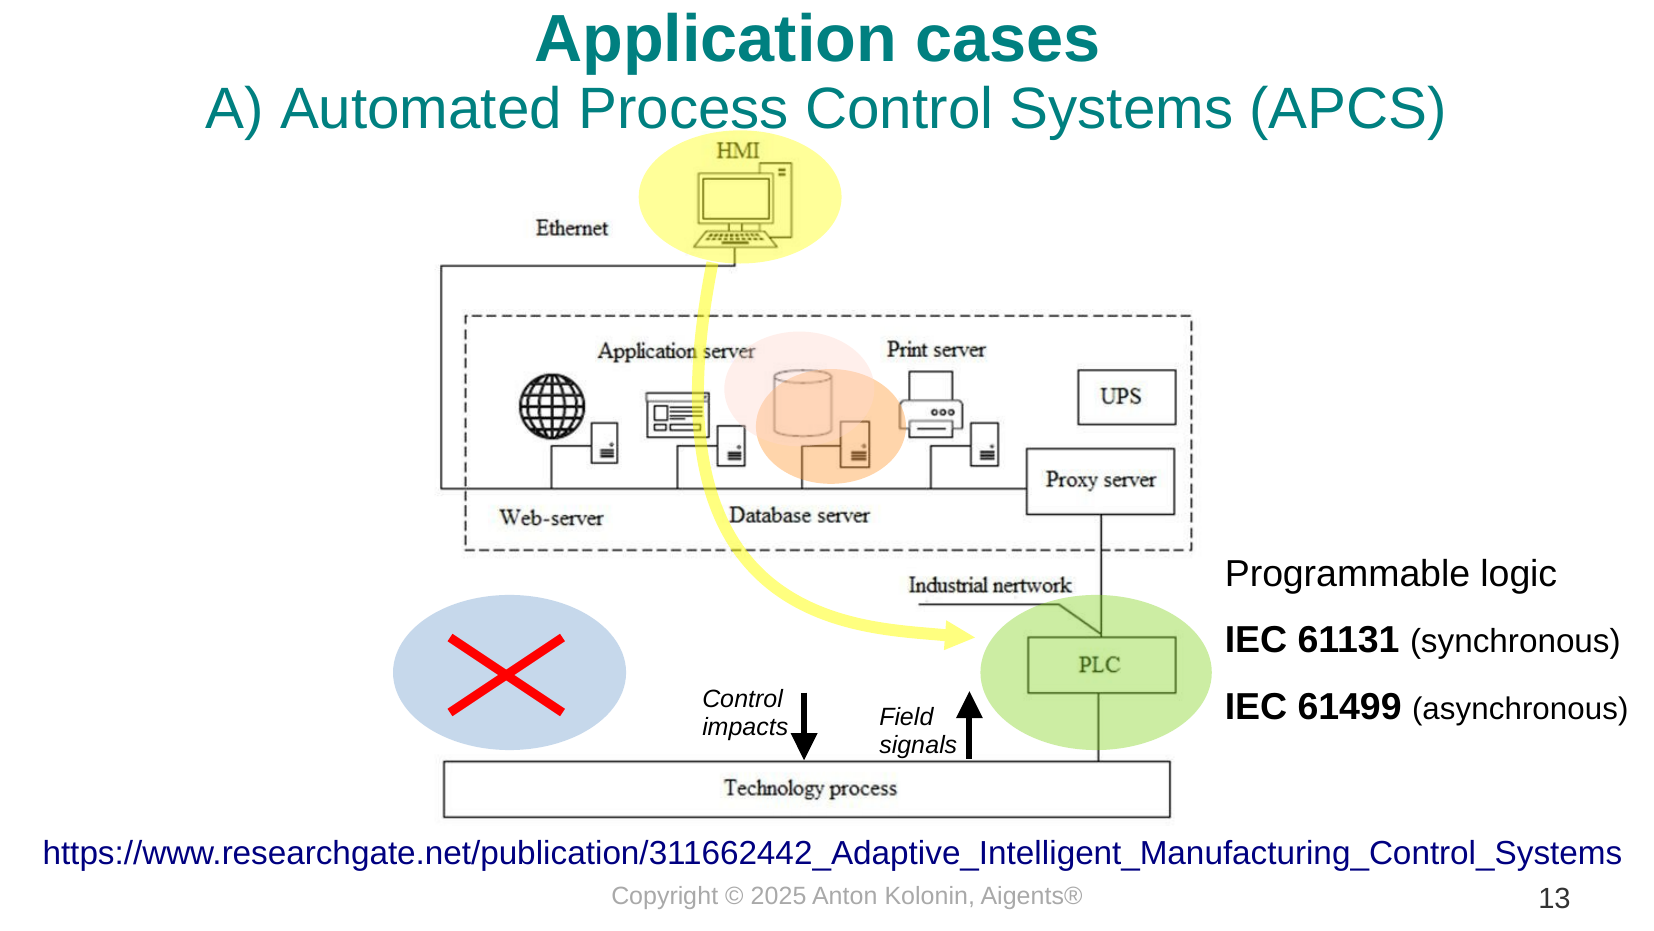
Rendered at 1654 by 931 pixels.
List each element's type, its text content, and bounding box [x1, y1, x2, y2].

text_box Field signals [864, 695, 1009, 780]
text_box [393, 594, 627, 751]
text_box https://www.researchgate.net/publication/311662442_Adaptive_Intelligent_Manufacturing_Control_Systems [27, 827, 1638, 879]
text_box [638, 150, 842, 264]
picture [399, 150, 1218, 827]
text_box Control impacts [687, 677, 821, 762]
text_box Application cases А) Automated Process Control Systems (APCS) [0, 0, 1654, 150]
text_box [724, 331, 906, 484]
text_box Programmable logic IEC 61131 (synchronous) IEC 61499 (asynchronous) [1210, 544, 1654, 773]
text_box [980, 594, 1210, 751]
